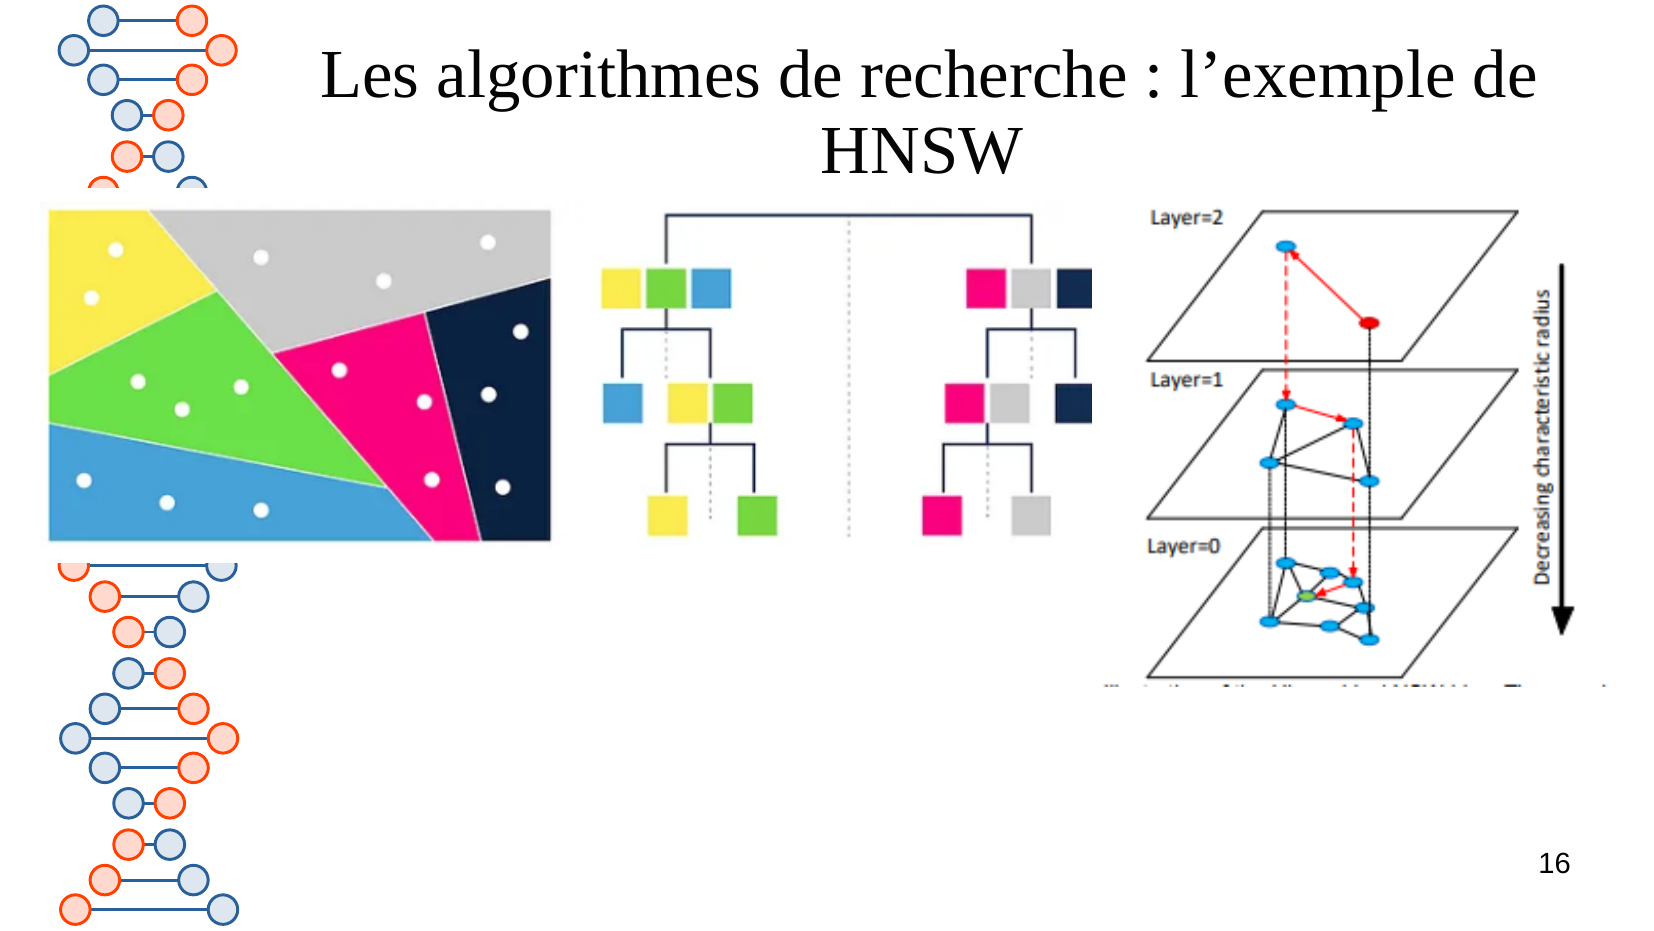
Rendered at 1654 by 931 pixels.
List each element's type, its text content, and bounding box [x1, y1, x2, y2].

title Les algorithmes de recherche : l’exemple de HNSW [265, 35, 1595, 188]
picture [11, 188, 1630, 687]
